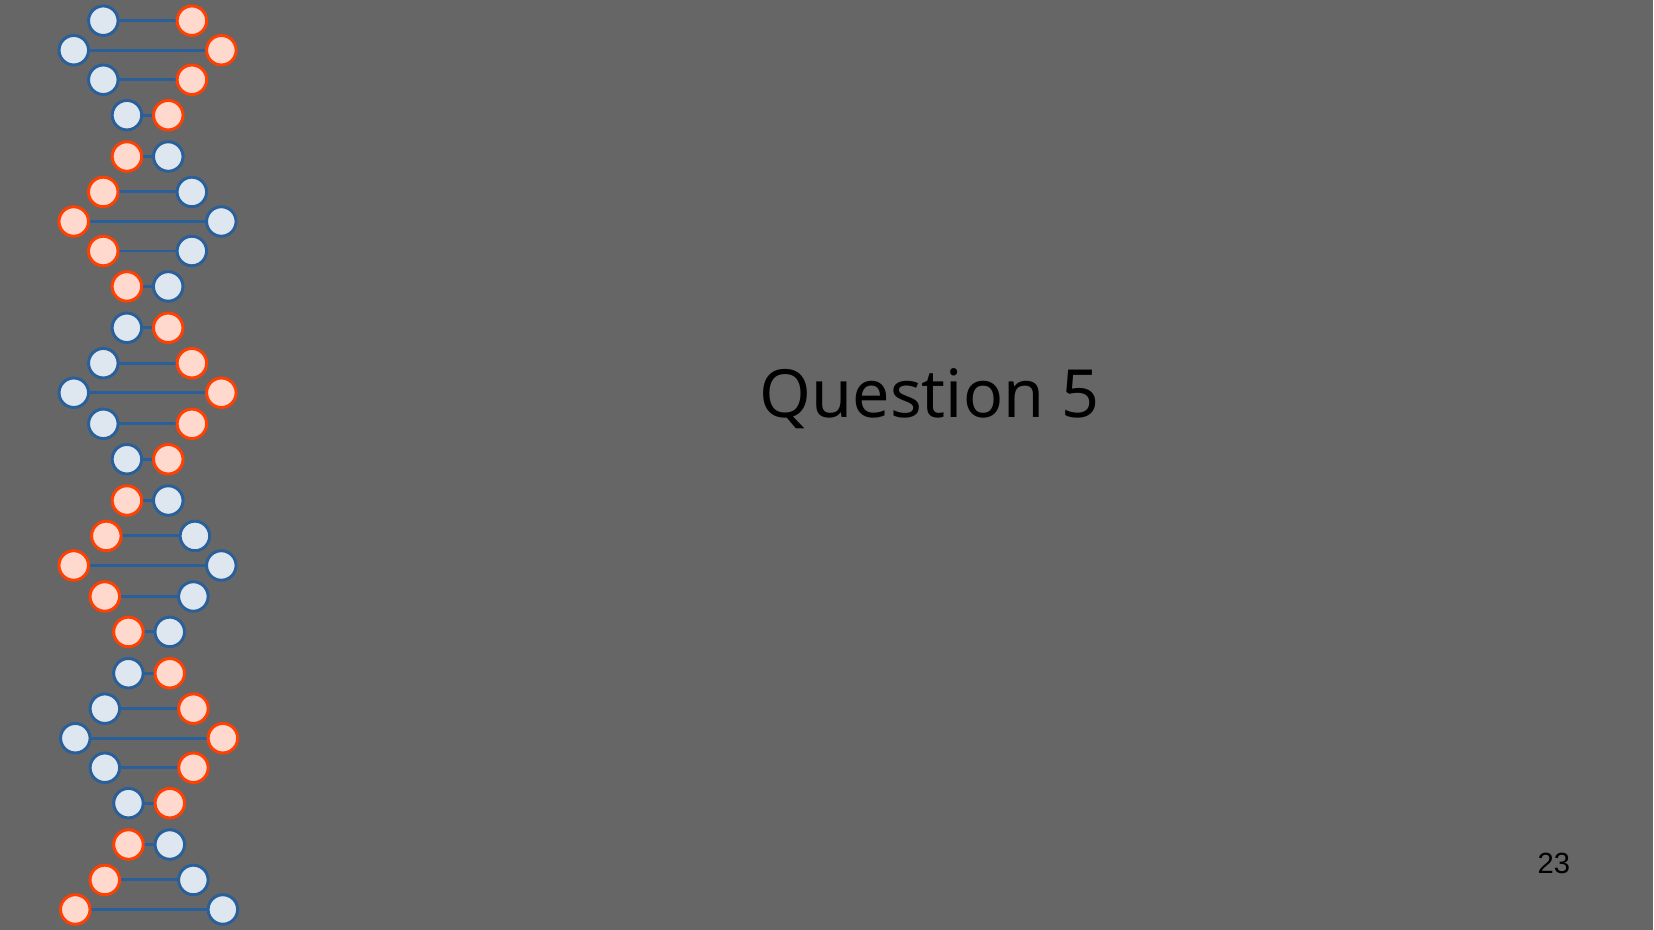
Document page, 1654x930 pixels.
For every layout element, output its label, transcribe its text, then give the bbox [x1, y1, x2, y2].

subtitle Question 5 [265, 35, 1594, 748]
